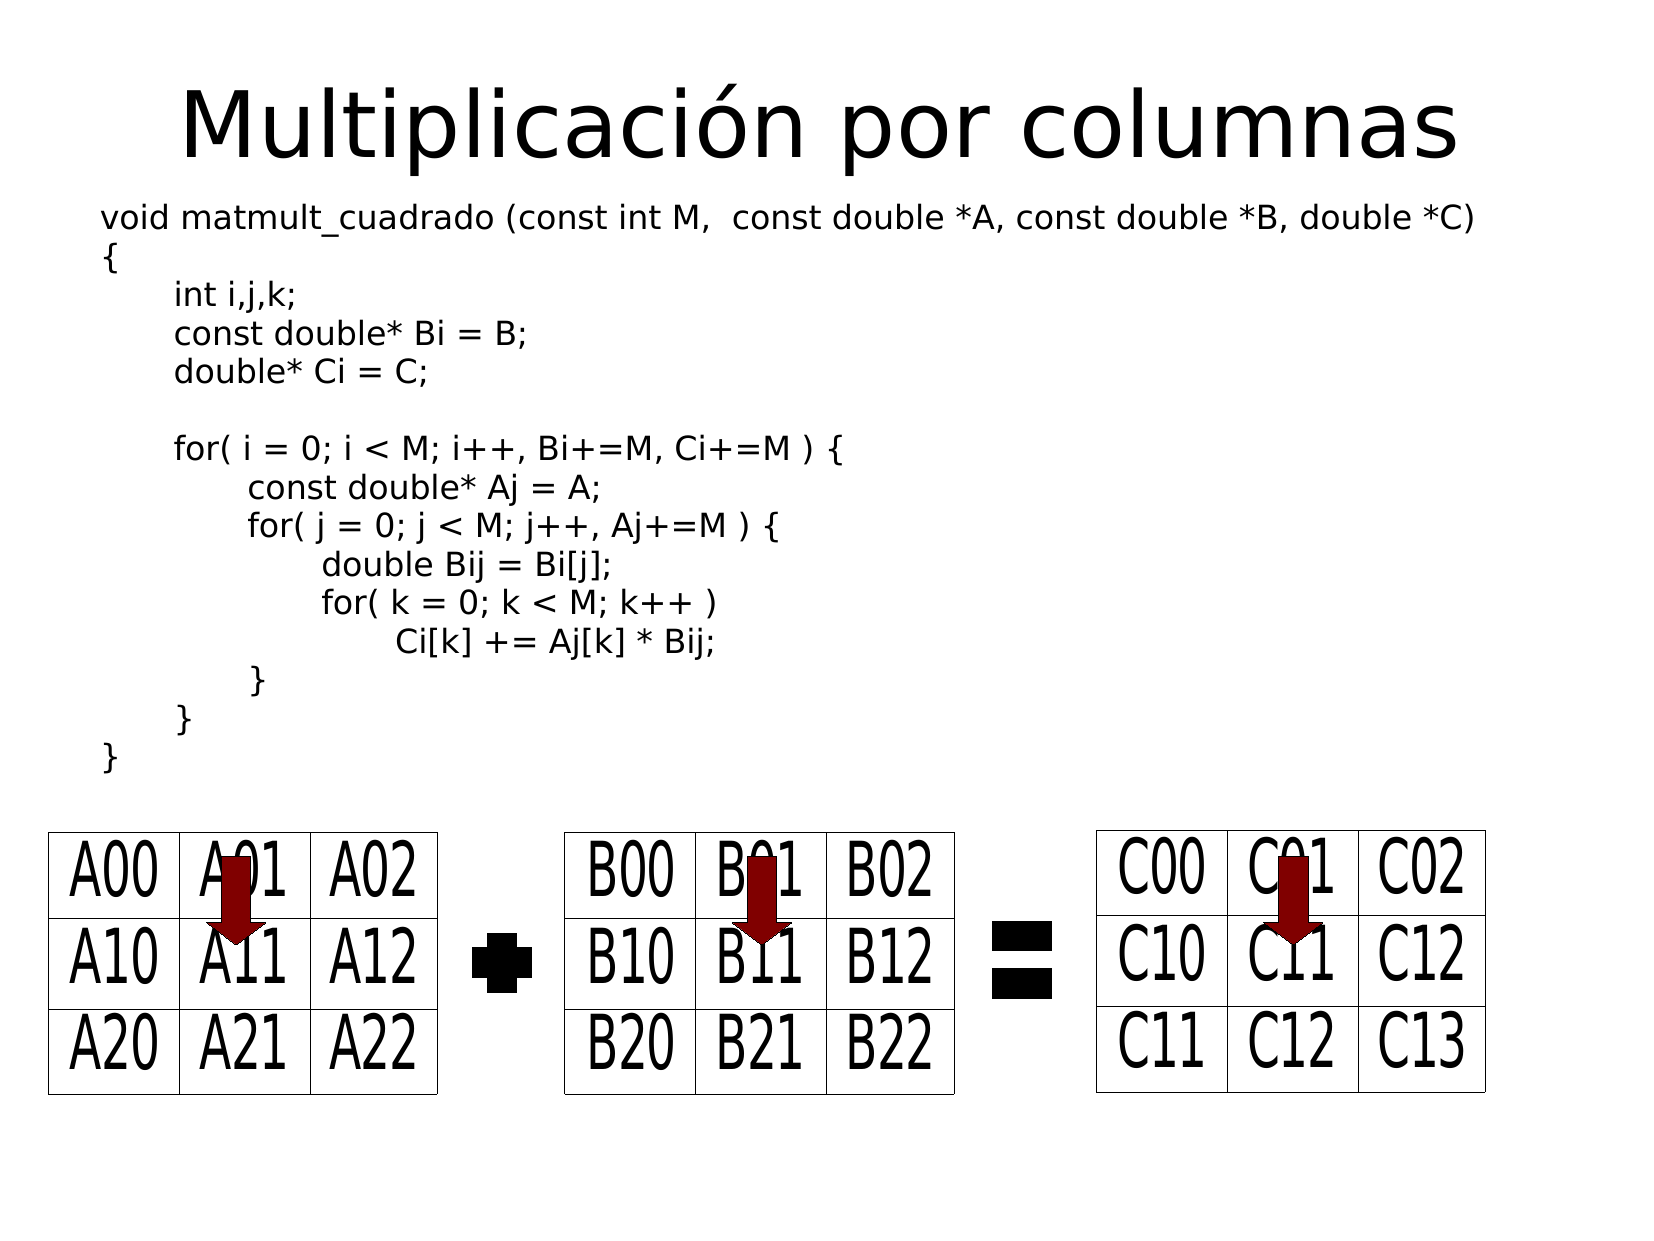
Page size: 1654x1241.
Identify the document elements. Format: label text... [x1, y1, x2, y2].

text_box [732, 856, 792, 945]
text_box [206, 856, 266, 945]
title Multiplicación por columnas [76, 29, 1565, 222]
chart [44, 826, 443, 1101]
chart [1092, 1034, 1491, 1099]
text_box [1263, 856, 1323, 945]
text_box void matmult_cuadrado (const int M, const double *A, const double *B, double *C) { int i,j,k; const double* Bi = B; double* Ci = C; for( i = 0; i < M; i++, Bi+=M, Ci+=M ) { const double* Aj = A; for( j = 0; j < M; j++, Aj+=M ) { double Bij = Bi[j]; for( k = 0; k < M; k++ ) Ci[k] += Aj[k] * Bij; } } } [84, 191, 1595, 1034]
chart [561, 1034, 960, 1101]
